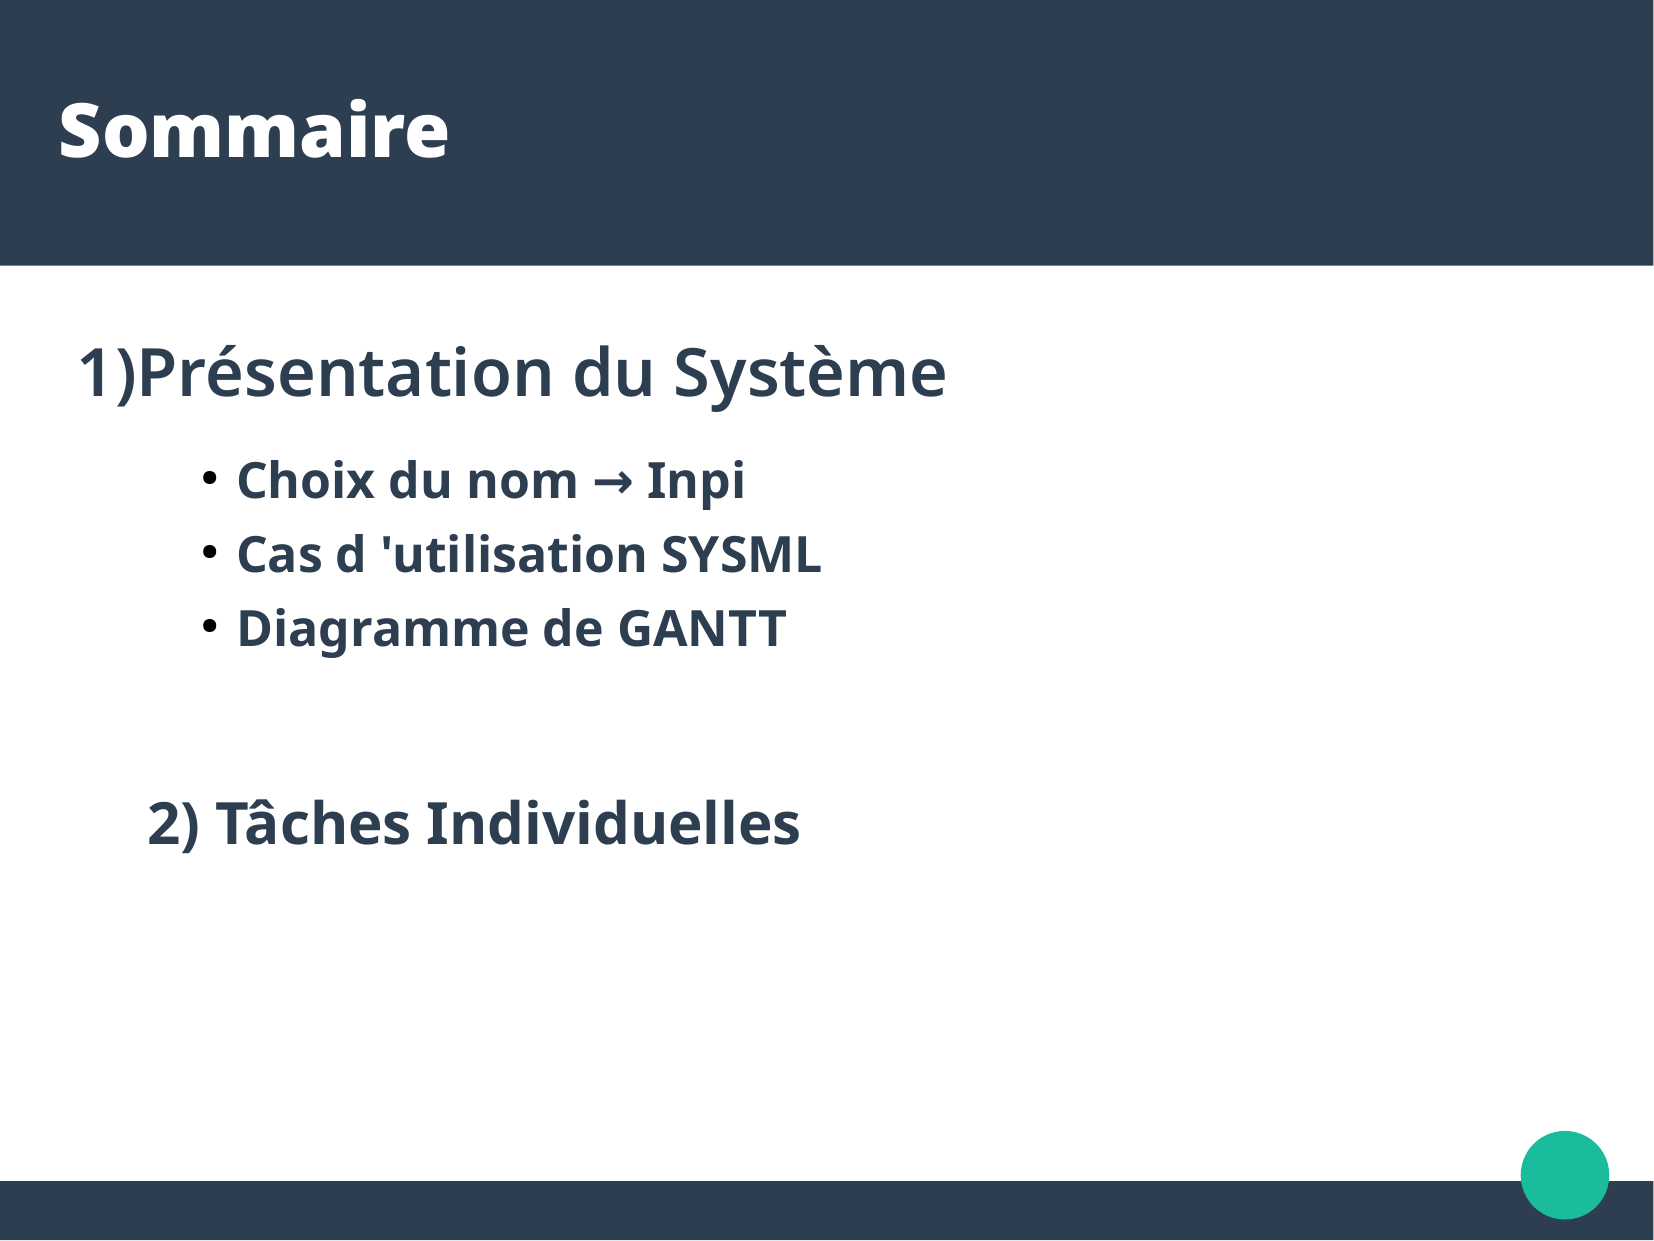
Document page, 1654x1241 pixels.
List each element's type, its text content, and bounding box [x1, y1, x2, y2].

list Présentation du Système Choix du nom → Inpi Cas d 'utilisation SYSML Diagramme de GANTT 2) Tâches Individuelles [59, 324, 1595, 1152]
title Sommaire [59, 49, 1595, 207]
